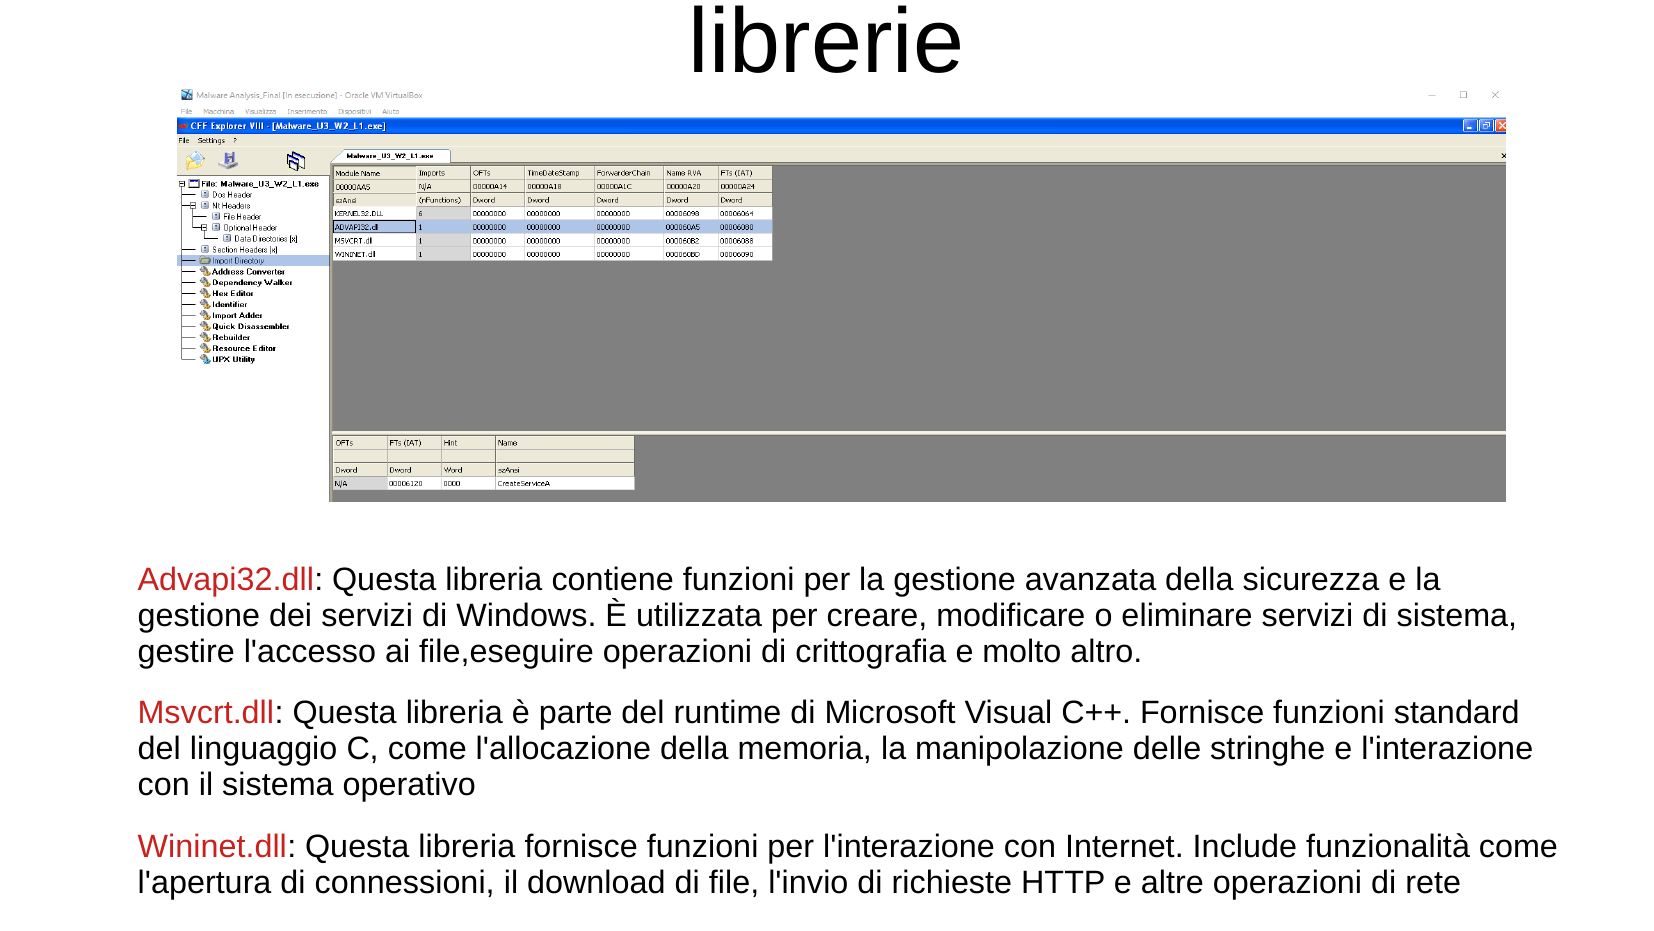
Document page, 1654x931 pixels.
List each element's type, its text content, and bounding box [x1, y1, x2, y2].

title librerie [82, 0, 1571, 93]
list Advapi32.dll: Questa libreria contiene funzioni per la gestione avanzata della sicurezza e la gestione dei servizi di Windows. È utilizzata per creare, modificare o eliminare servizi di sistema, gestire l'accesso ai file,eseguire operazioni di crittografia e molto altro. Msvcrt.dll: Questa libreria è parte del runtime di Microsoft Visual C++. Fornisce funzioni standard del linguaggio C, come l'allocazione della memoria, la manipolazione delle stringhe e l'interazione con il sistema operativo Wininet.dll: Questa libreria fornisce funzioni per l'interazione con Internet. Include funzionalità come l'apertura di connessioni, il download di file, l'invio di richieste HTTP e altre operazioni di rete [76, 561, 1565, 924]
picture [177, 88, 1506, 502]
